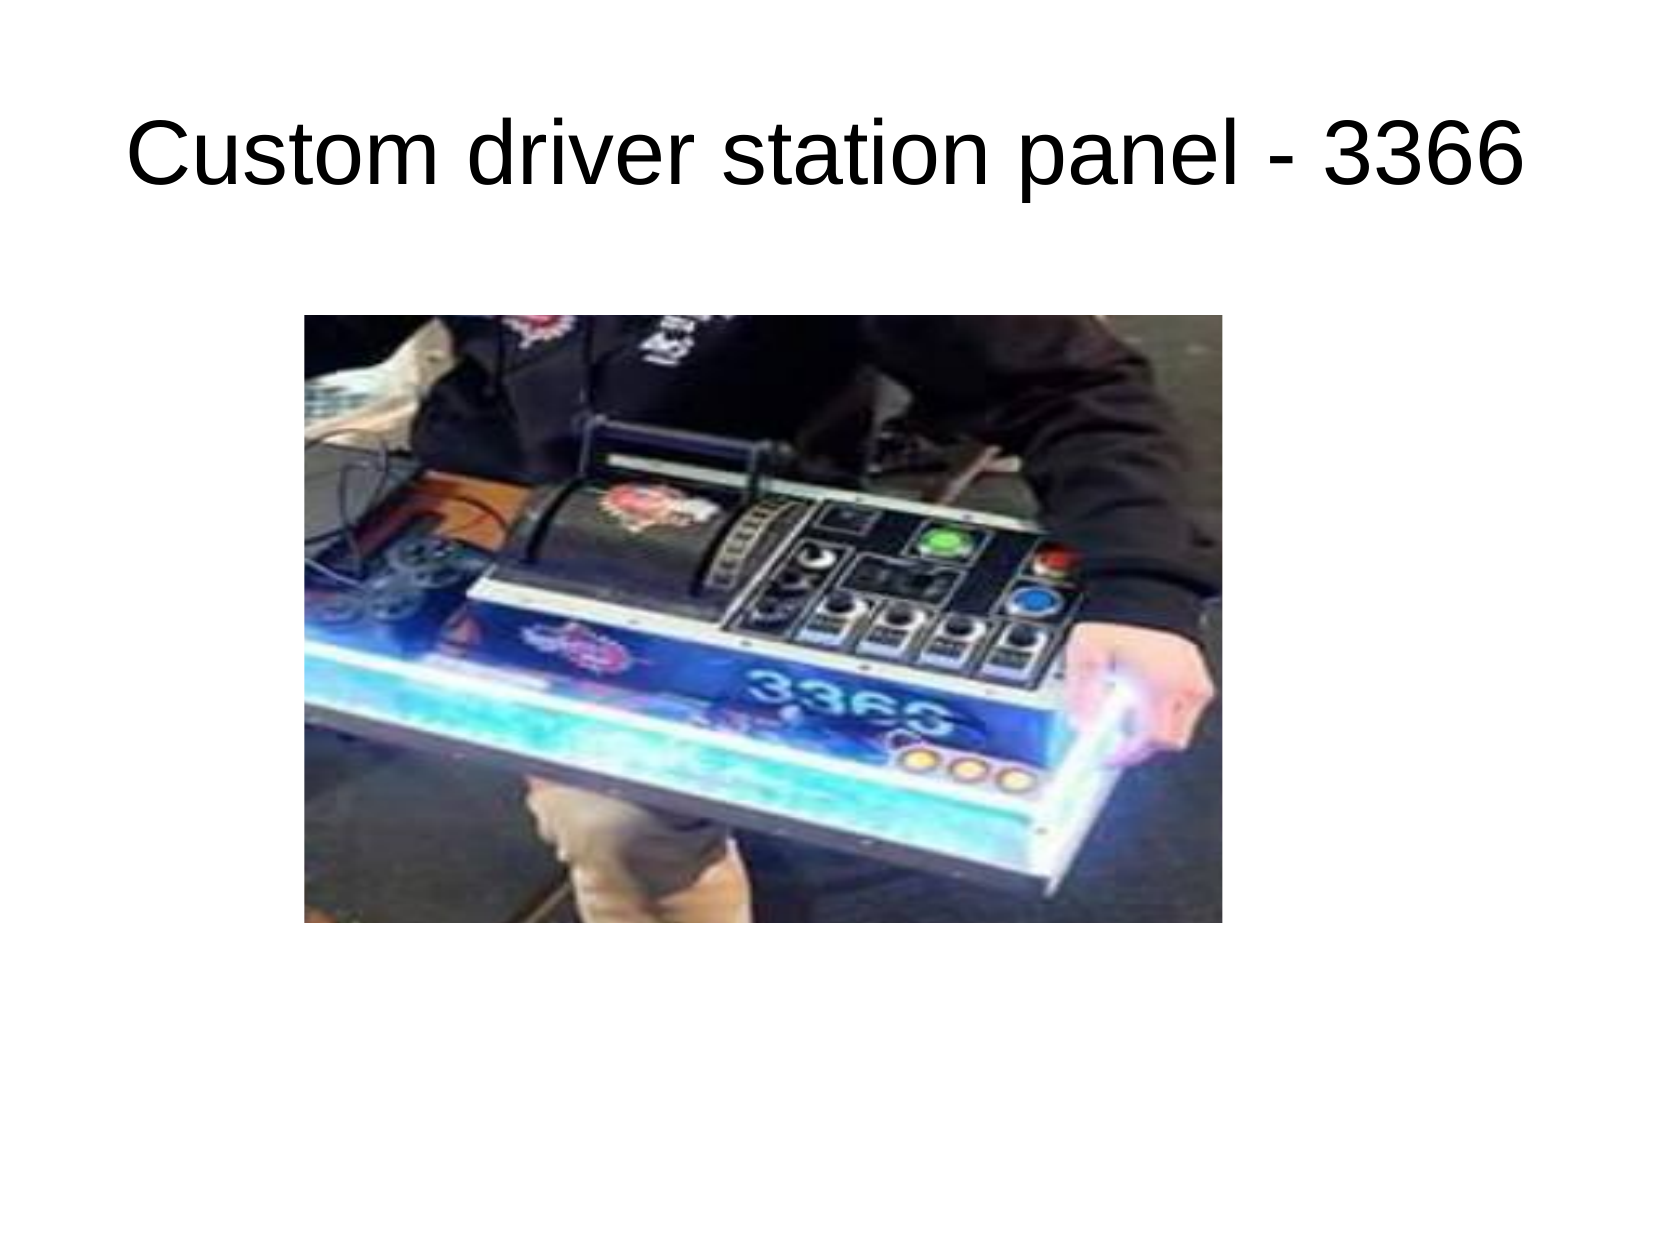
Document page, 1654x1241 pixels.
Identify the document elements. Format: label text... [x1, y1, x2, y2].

picture [304, 315, 1223, 923]
title Custom driver station panel - 3366 [82, 49, 1571, 257]
